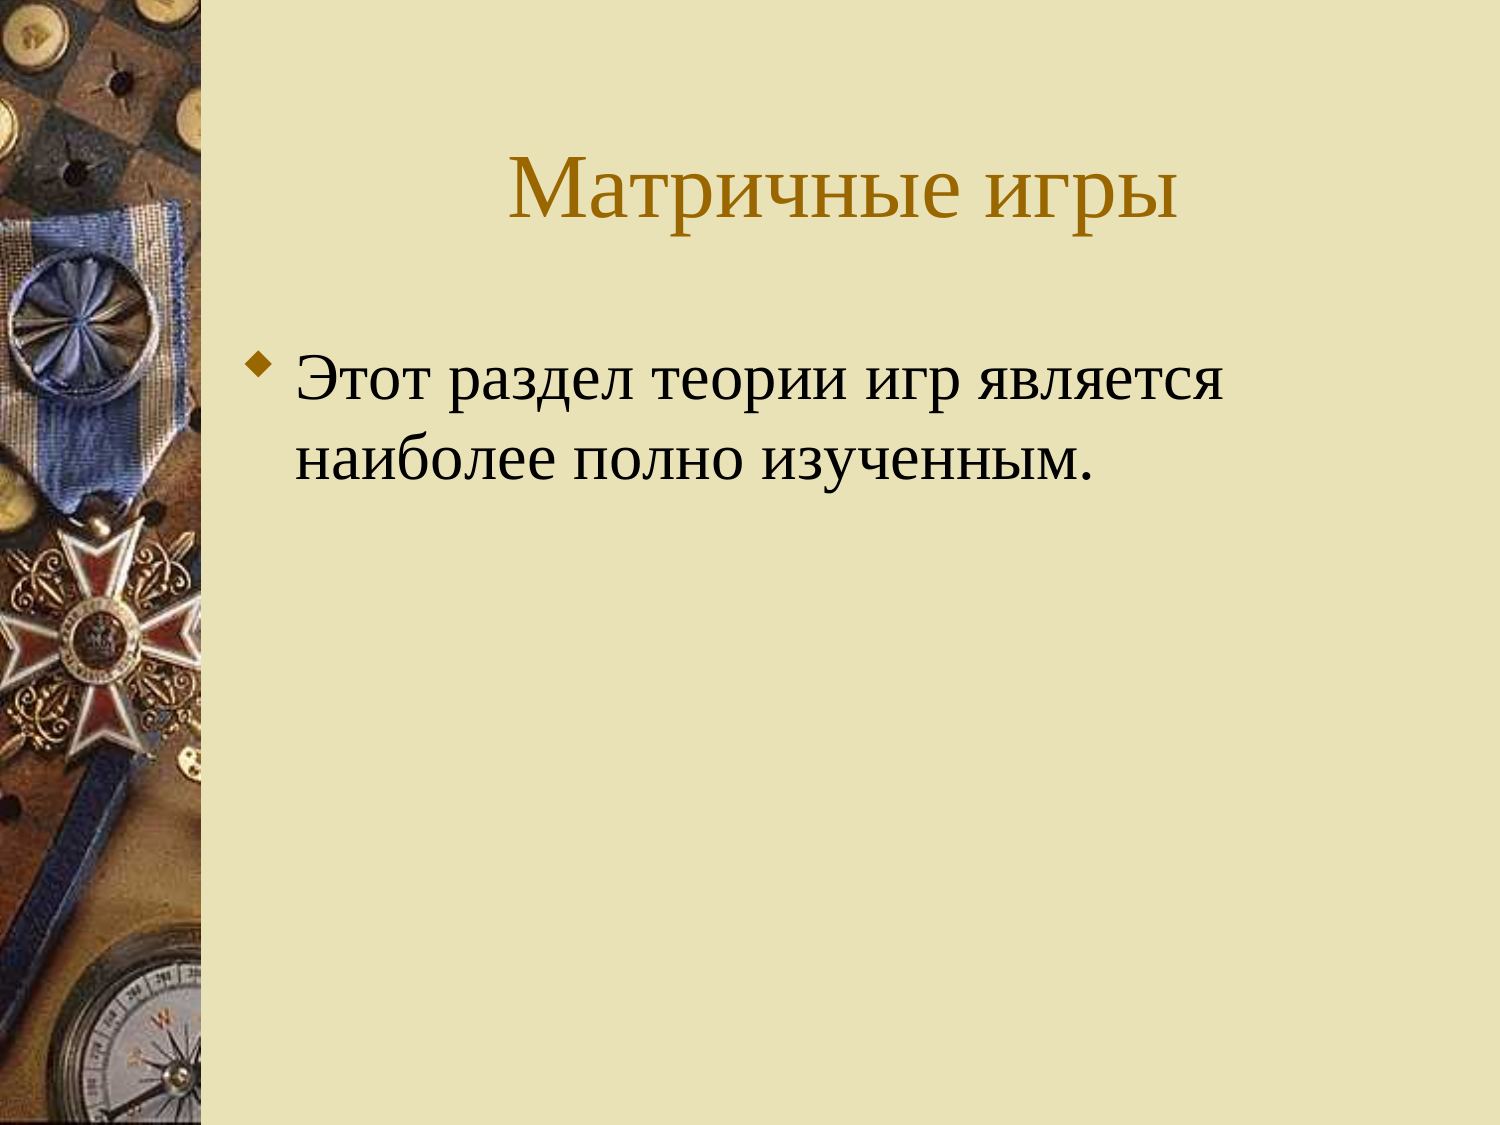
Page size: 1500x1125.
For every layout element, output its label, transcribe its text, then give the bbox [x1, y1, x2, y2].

picture [0, 0, 201, 1125]
list Этот раздел теории игр является наиболее полно изученным. [224, 324, 1475, 1001]
title Матричные игры [224, 87, 1463, 276]
